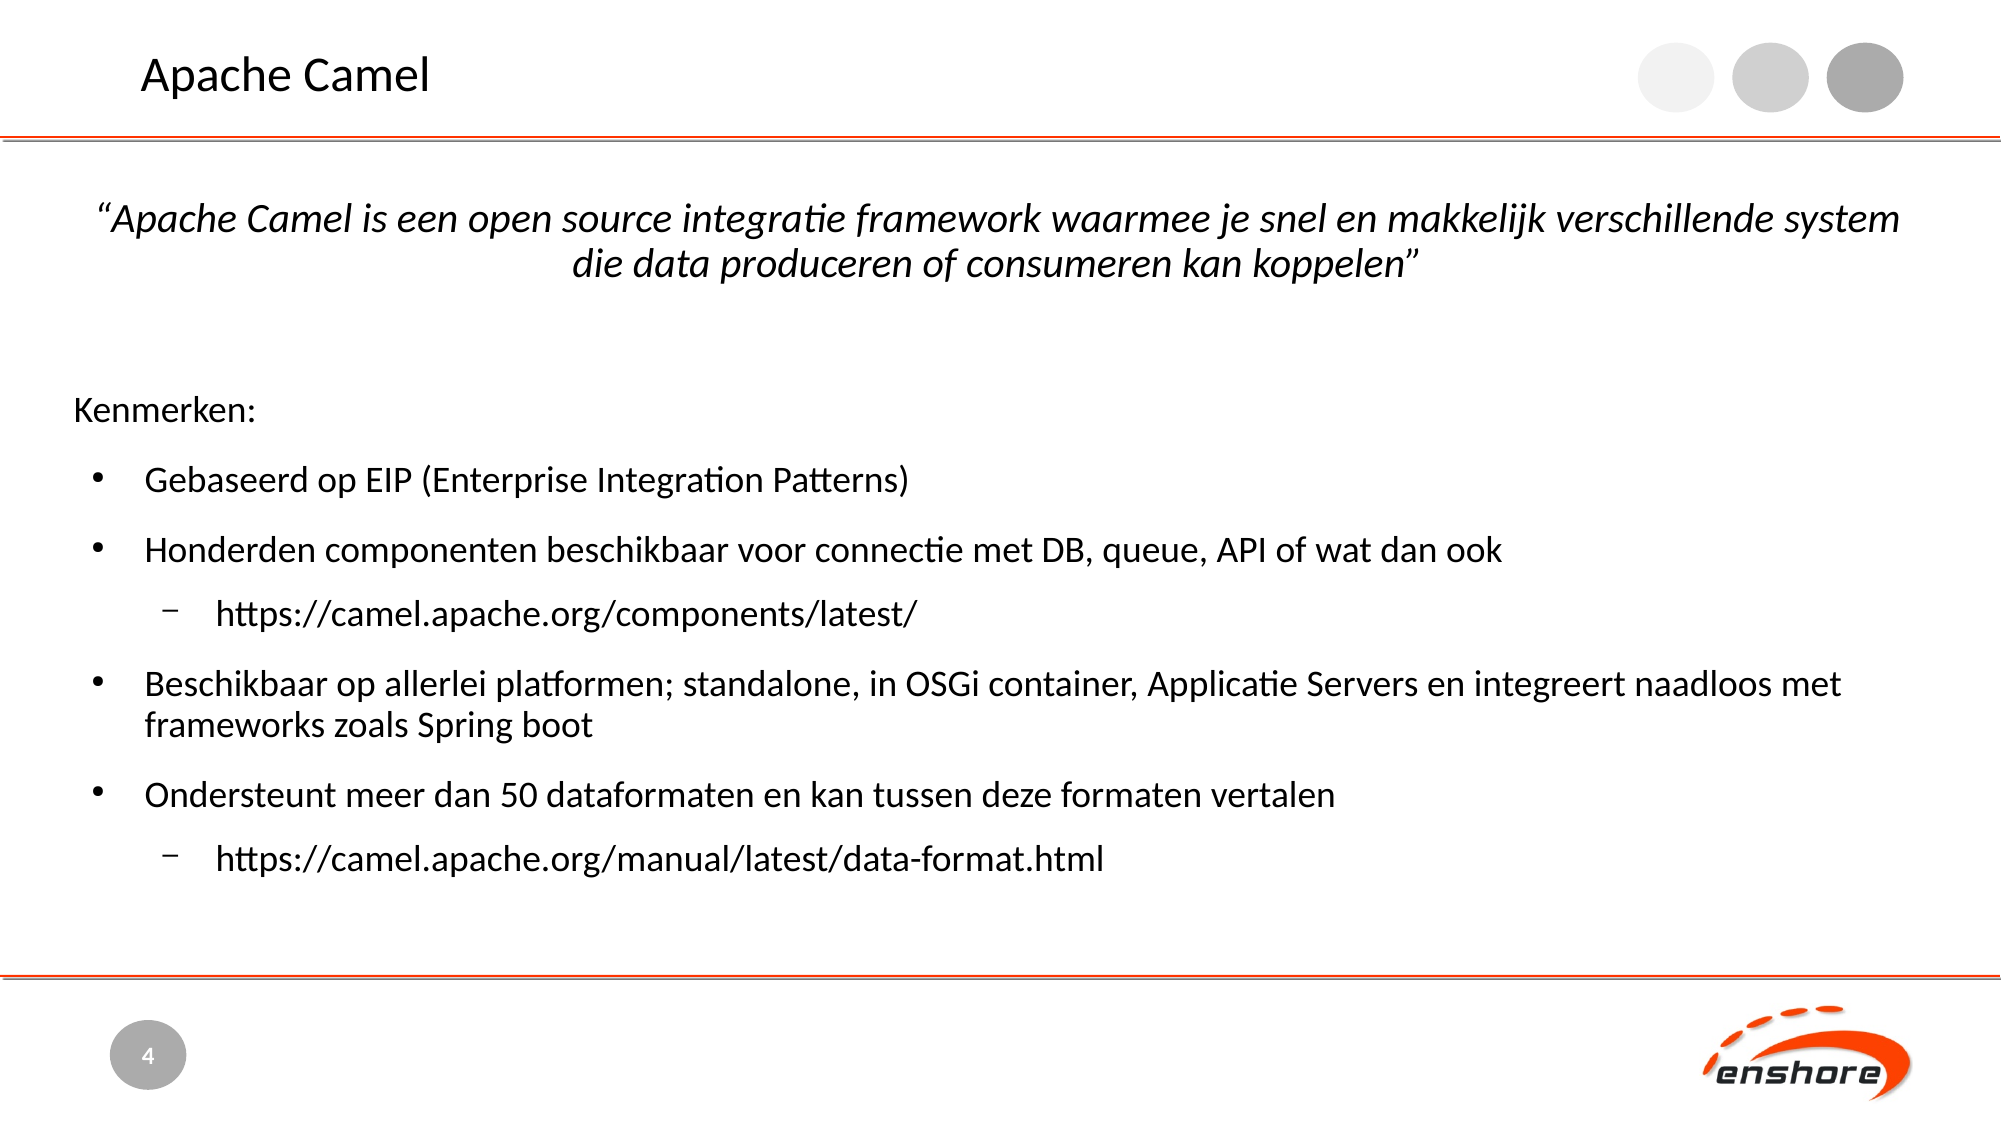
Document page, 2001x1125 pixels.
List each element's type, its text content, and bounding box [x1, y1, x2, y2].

list “Apache Camel is een open source integratie framework waarmee je snel en makkelijk verschillende system die data produceren of consumeren kan koppelen” Kenmerken: Gebaseerd op EIP (Enterprise Integration Patterns) Honderden componenten beschikbaar voor connectie met DB, queue, API of wat dan ook https://camel.apache.org/components/latest/ Beschikbaar op allerlei platformen; standalone, in OSGi container, Applicatie Servers en integreert naadloos met frameworks zoals Spring boot Ondersteunt meer dan 50 dataformaten en kan tussen deze formaten vertalen https://camel.apache.org/manual/latest/data-format.html [59, 188, 1938, 969]
slide_number <number> [108, 1013, 170, 1097]
picture [1699, 1003, 1913, 1104]
list Apache Camel [125, 40, 1561, 129]
